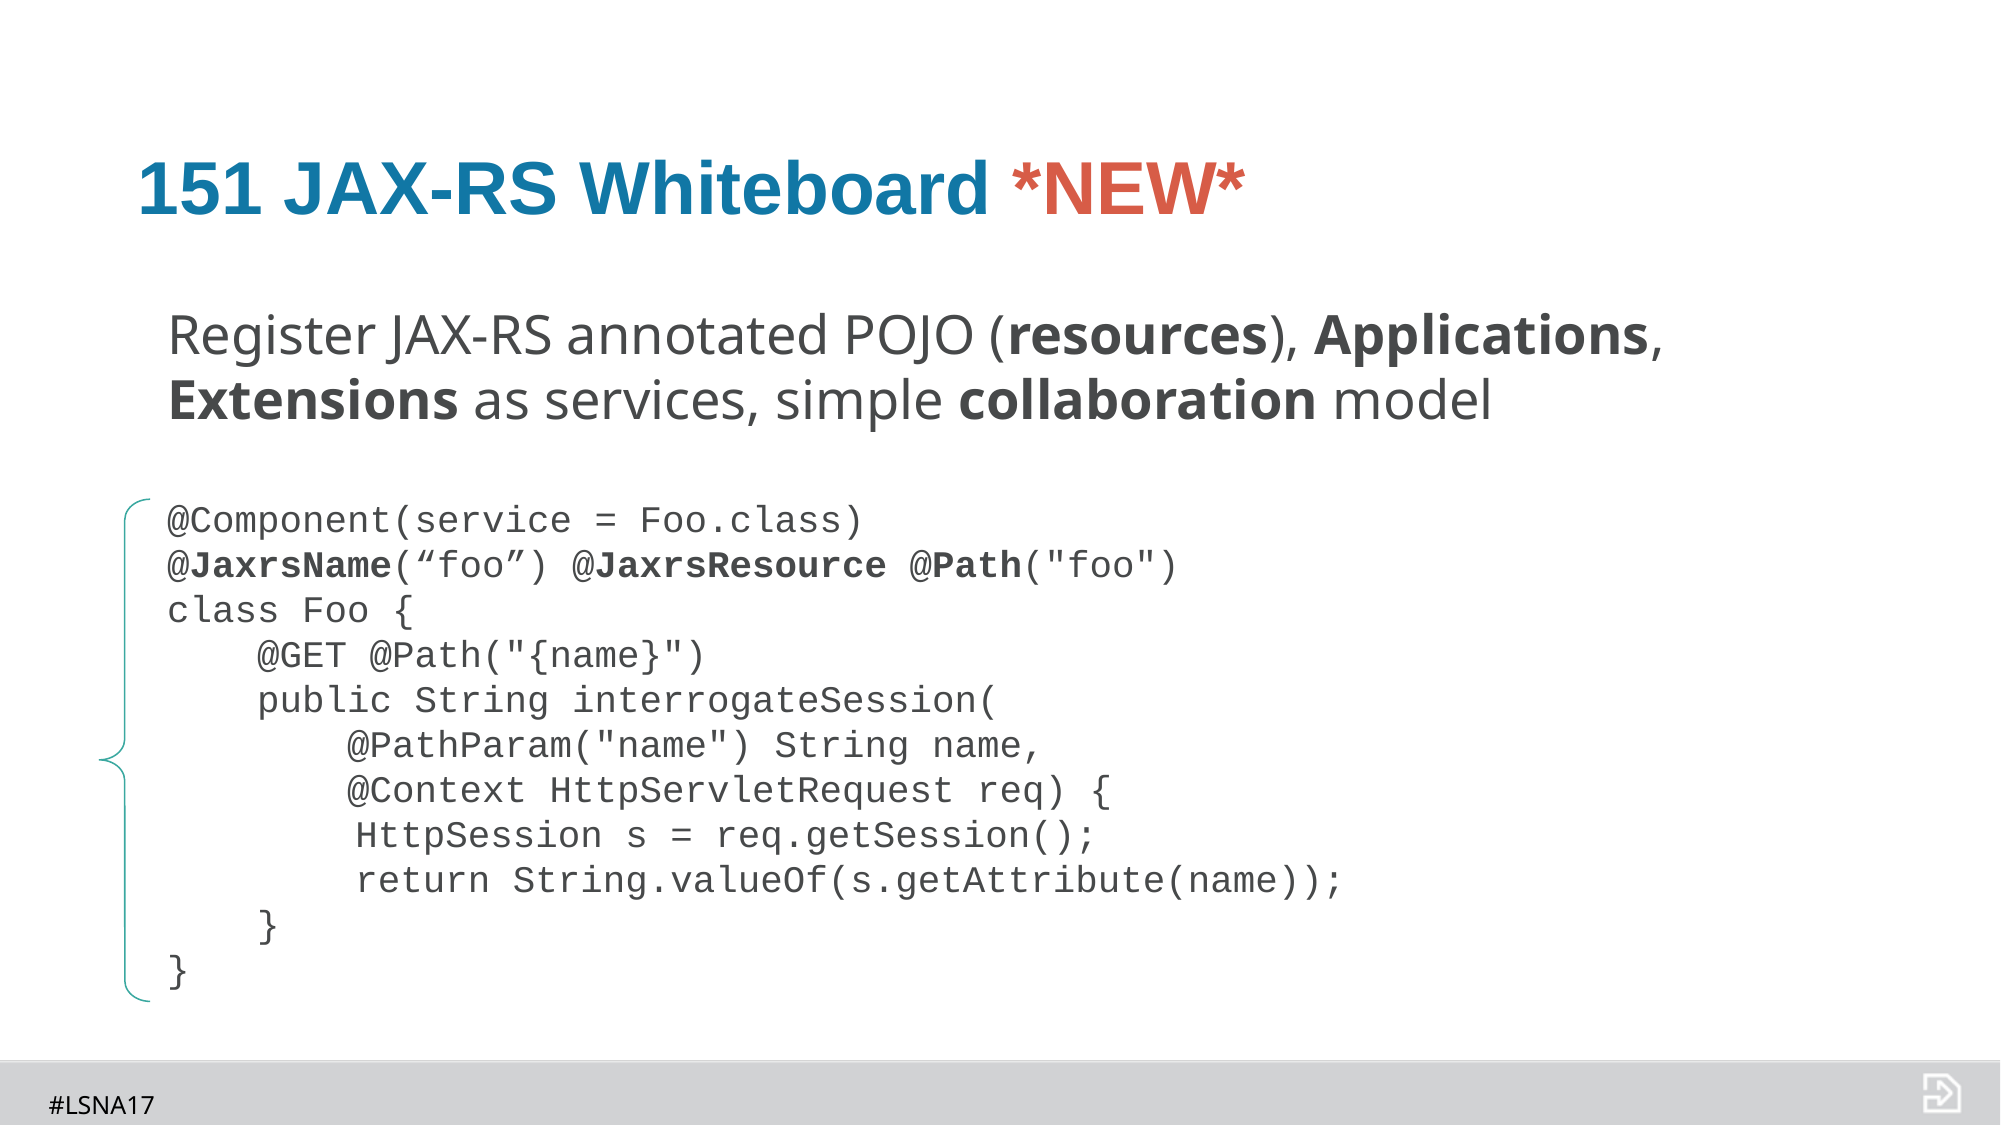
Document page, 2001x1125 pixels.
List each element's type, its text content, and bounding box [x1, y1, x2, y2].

picture [0, 0, 2001, 1125]
list Register JAX-RS annotated POJO (resources), Applications, Extensions as services, simple collaboration model @Component(service = Foo.class) @JaxrsName(“foo”) @JaxrsResource @Path("foo") class Foo { @GET @Path("{name}") public String interrogateSession( @PathParam("name") String name, @Context HttpServletRequest req) { HttpSession s = req.getSession(); return String.valueOf(s.getAttribute(name)); } } [122, 285, 1857, 995]
title 151 JAX-RS Whiteboard *NEW* [122, 142, 1600, 227]
